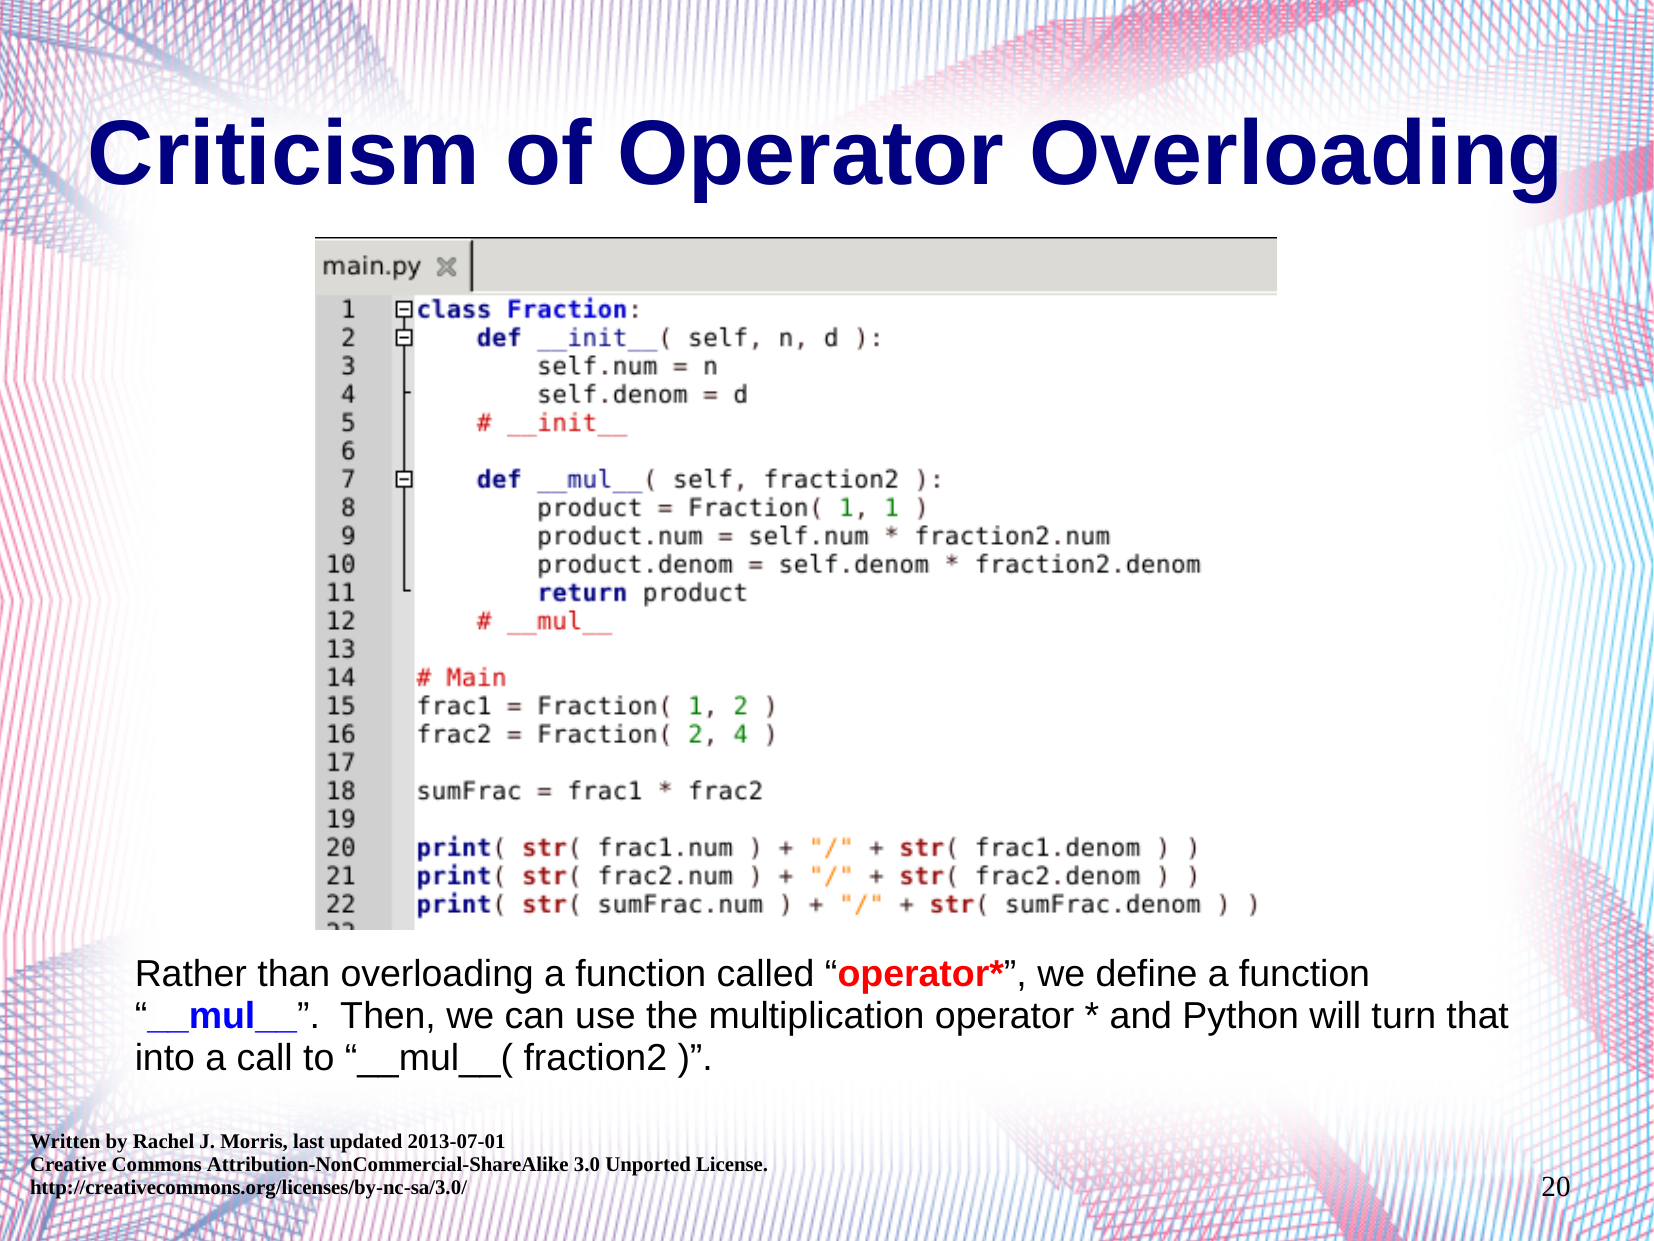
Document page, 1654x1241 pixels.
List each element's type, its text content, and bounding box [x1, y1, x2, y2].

text_box Rather than overloading a function called “operator*”, we define a function “__mul__”. Then, we can use the multiplication operator * and Python will turn that into a call to “__mul__( fraction2 )”. [120, 945, 1531, 1086]
title Criticism of Operator Overloading [82, 49, 1571, 257]
picture [0, 0, 1654, 1241]
